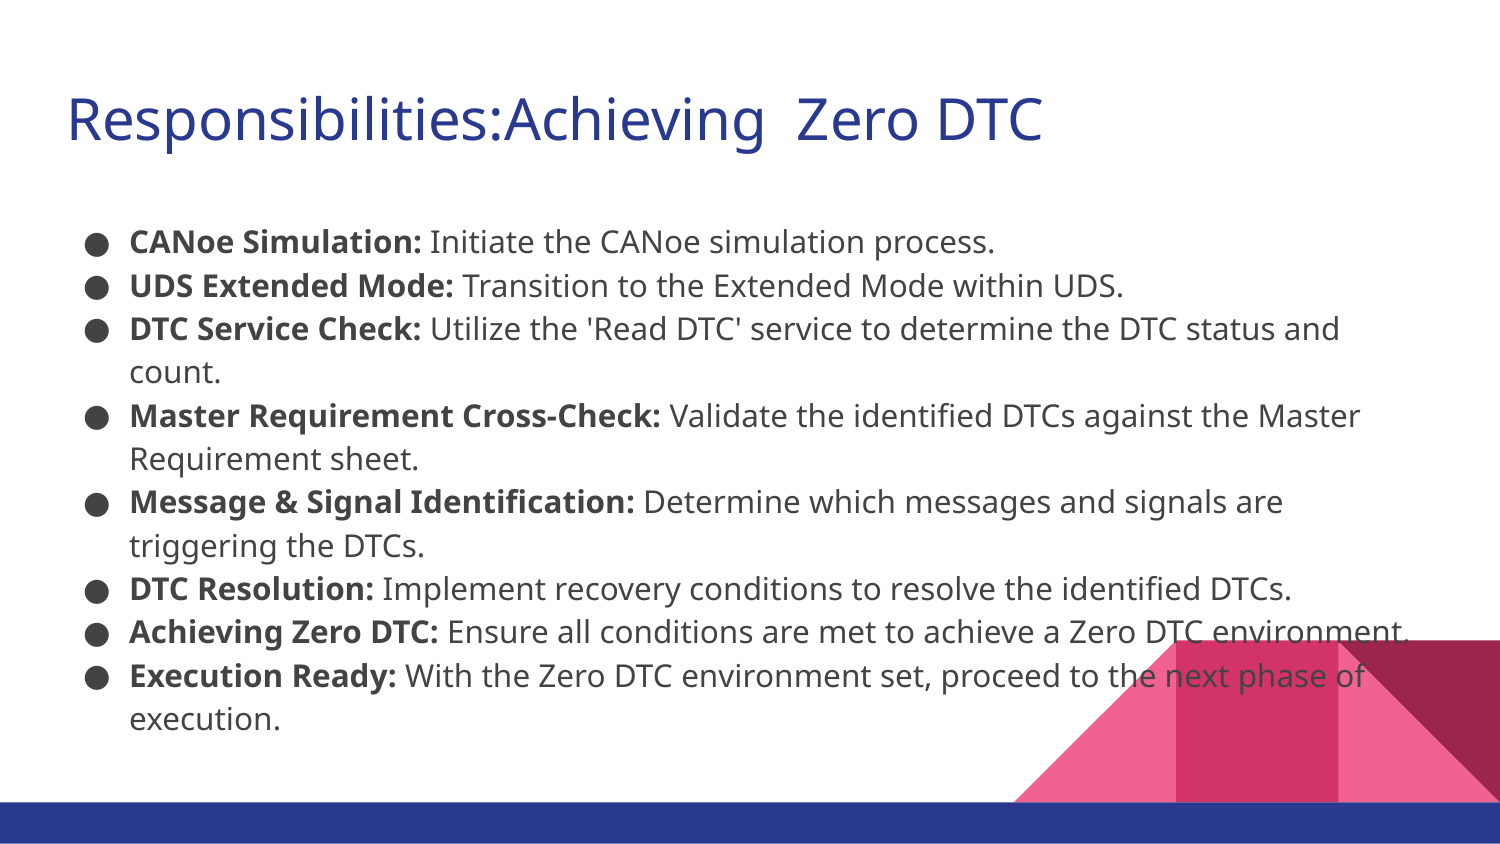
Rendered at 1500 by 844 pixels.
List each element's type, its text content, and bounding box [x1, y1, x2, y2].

title Responsibilities:Achieving Zero DTC [51, 67, 1449, 167]
list CANoe Simulation: Initiate the CANoe simulation process. UDS Extended Mode: Transition to the Extended Mode within UDS. DTC Service Check: Utilize the 'Read DTC' service to determine the DTC status and count. Master Requirement Cross-Check: Validate the identified DTCs against the Master Requirement sheet. Message & Signal Identification: Determine which messages and signals are triggering the DTCs. DTC Resolution: Implement recovery conditions to resolve the identified DTCs. Achieving Zero DTC: Ensure all conditions are met to achieve a Zero DTC environment. Execution Ready: With the Zero DTC environment set, proceed to the next phase of execution. [51, 201, 1449, 786]
